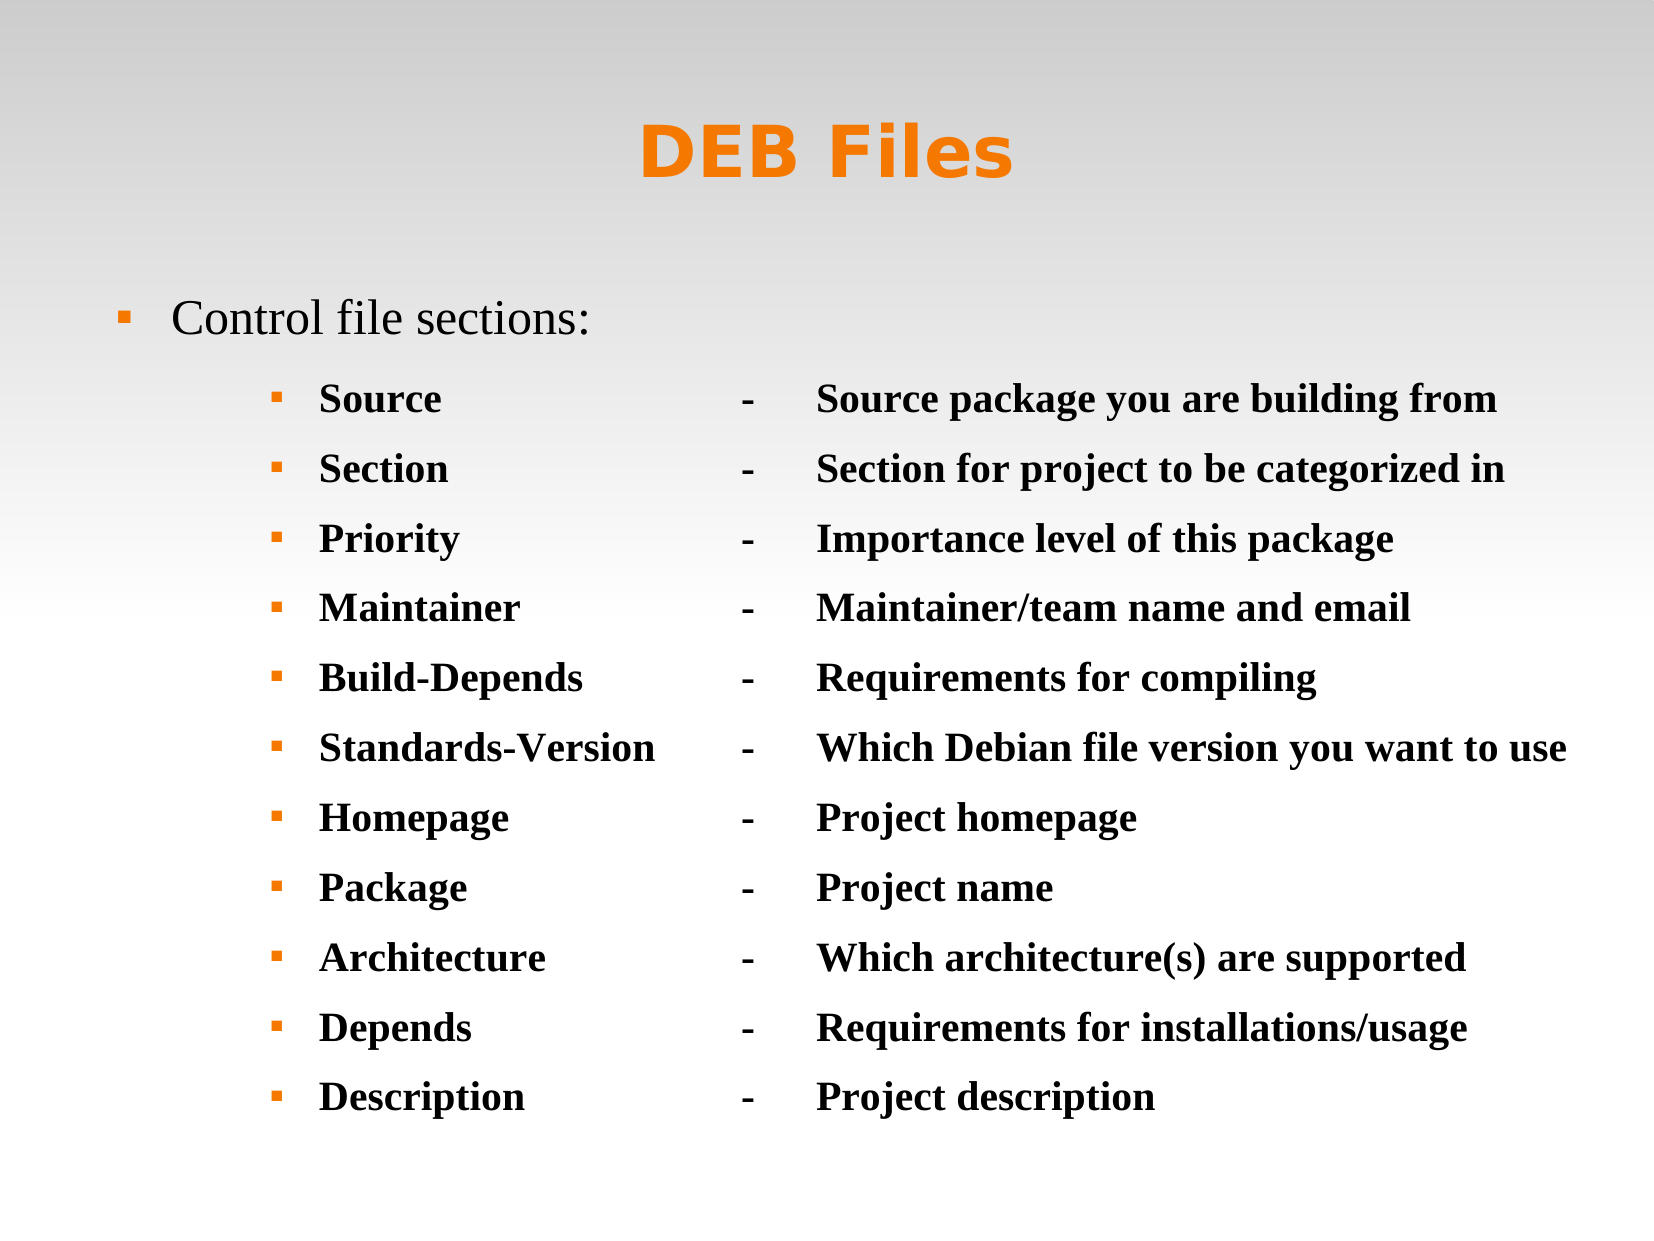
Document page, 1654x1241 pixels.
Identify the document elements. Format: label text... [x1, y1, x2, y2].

list Control file sections: Source - Source package you are building from Section - Section for project to be categorized in Priority - Importance level of this package Maintainer - Maintainer/team name and email Build-Depends - Requirements for compiling Standards-Version - Which Debian file version you want to use Homepage - Project homepage Package - Project name Architecture - Which architecture(s) are supported Depends - Requirements for installations/usage Description - Project description [82, 290, 1571, 1217]
title DEB Files [82, 49, 1571, 257]
